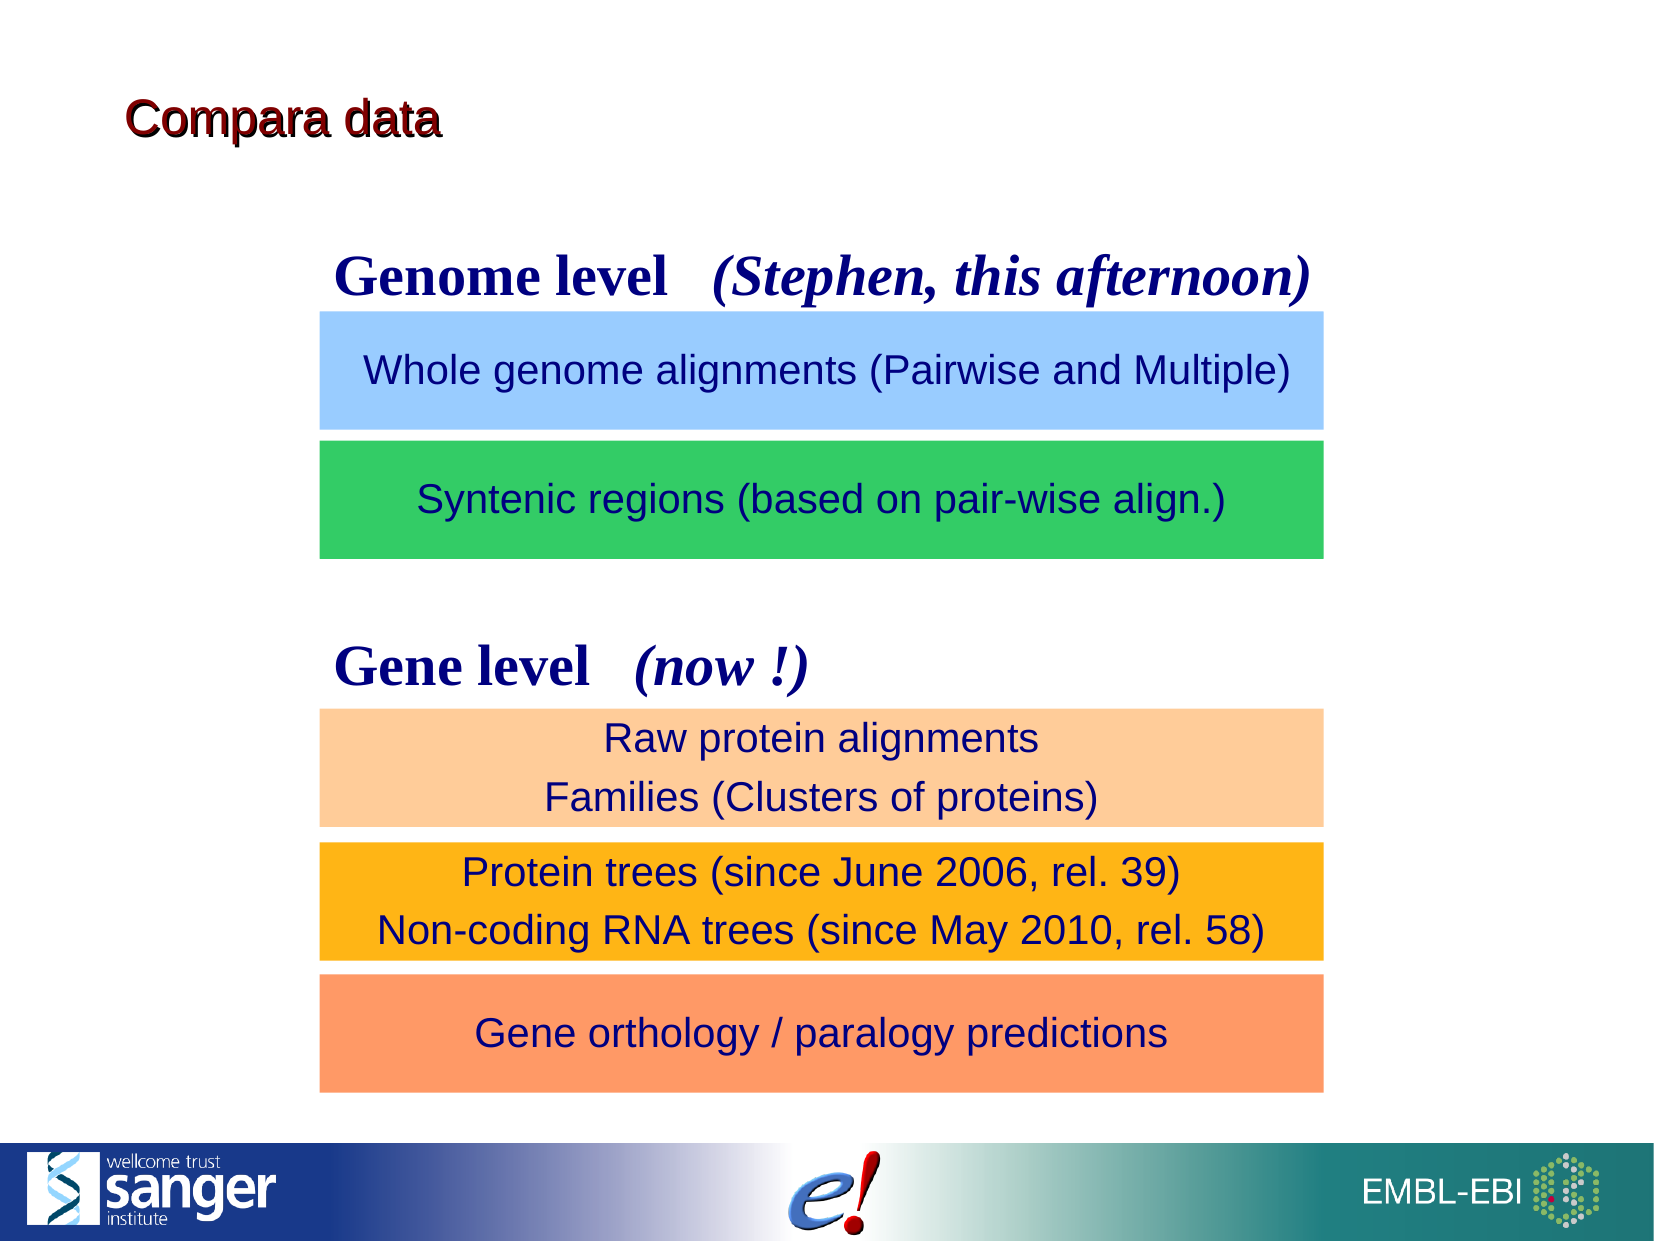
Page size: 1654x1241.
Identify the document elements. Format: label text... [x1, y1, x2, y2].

picture [0, 1143, 1654, 1241]
text_box Protein trees (since June 2006, rel. 39) Non-coding RNA trees (since May 2010, rel. 58) [319, 842, 1324, 961]
title Compara data [123, 38, 1527, 200]
text_box Syntenic regions (based on pair-wise align.) [319, 440, 1324, 559]
text_box Whole genome alignments (Pairwise and Multiple)‏ [319, 317, 1324, 430]
text_box Raw protein alignments Families (Clusters of proteins) [319, 708, 1324, 827]
text_box Genome level (Stephen, this afternoon) [318, 236, 1329, 317]
text_box Gene orthology / paralogy predictions [319, 974, 1324, 1093]
text_box Gene level (now !) [318, 625, 826, 706]
